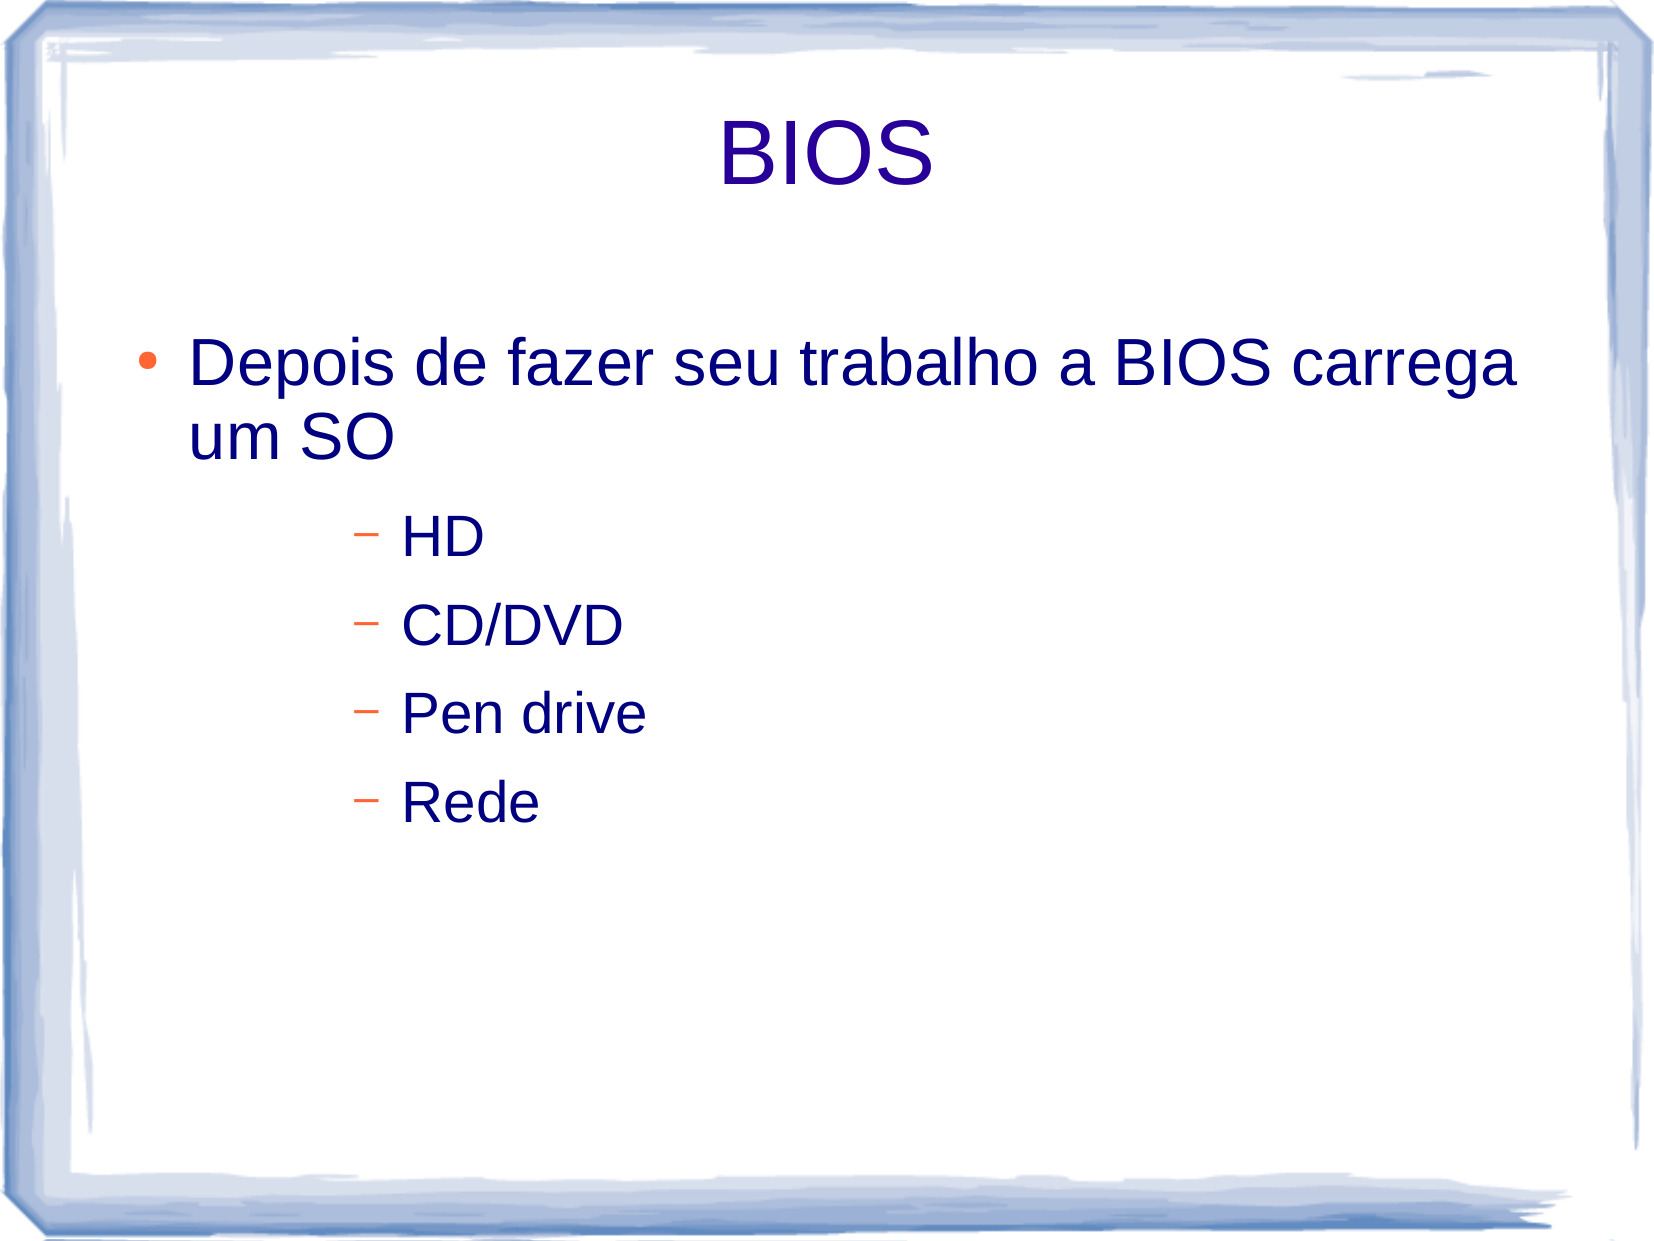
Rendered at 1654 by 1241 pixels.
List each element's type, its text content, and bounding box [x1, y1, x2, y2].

picture [0, 0, 1654, 1241]
title BIOS [82, 49, 1571, 257]
list Depois de fazer seu trabalho a BIOS carrega um SO HD CD/DVD Pen drive Rede [118, 324, 1571, 1045]
